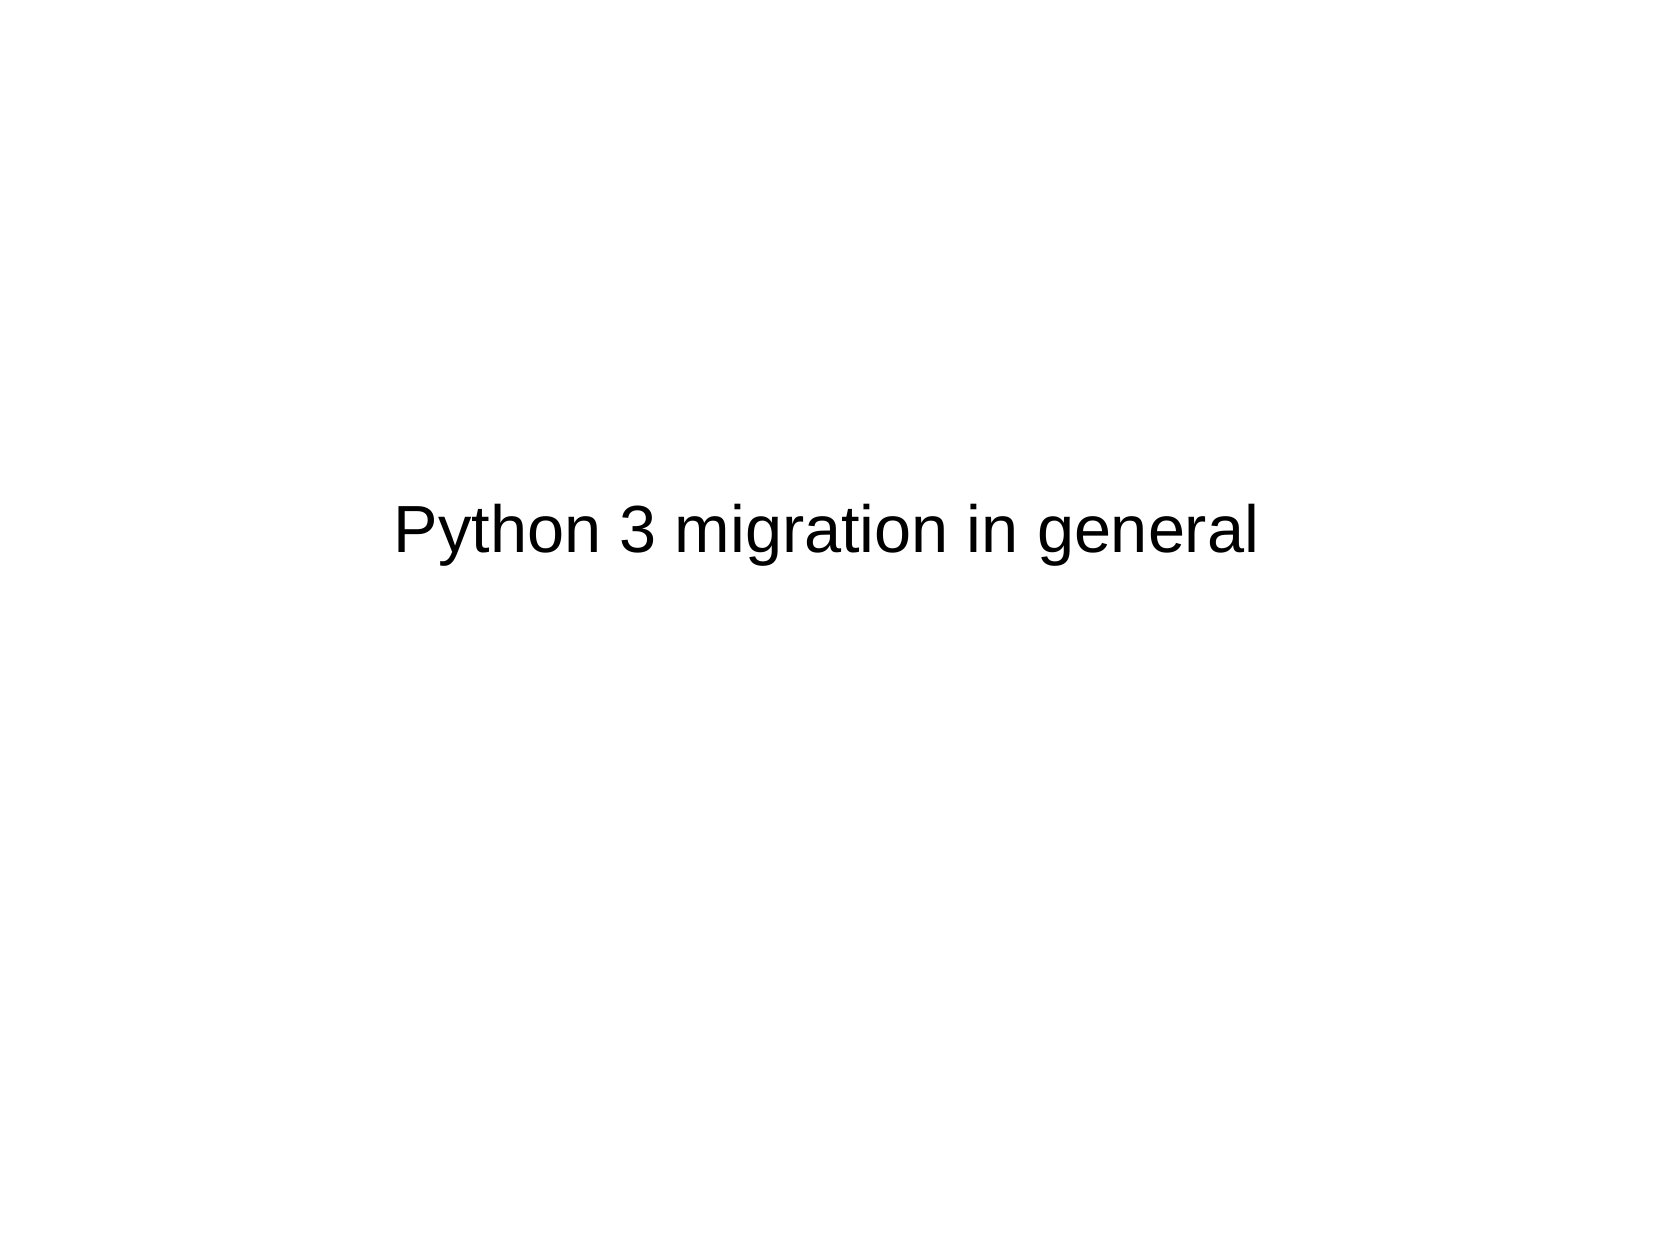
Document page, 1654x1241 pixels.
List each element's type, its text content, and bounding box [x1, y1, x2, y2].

subtitle Python 3 migration in general [82, 49, 1571, 1010]
